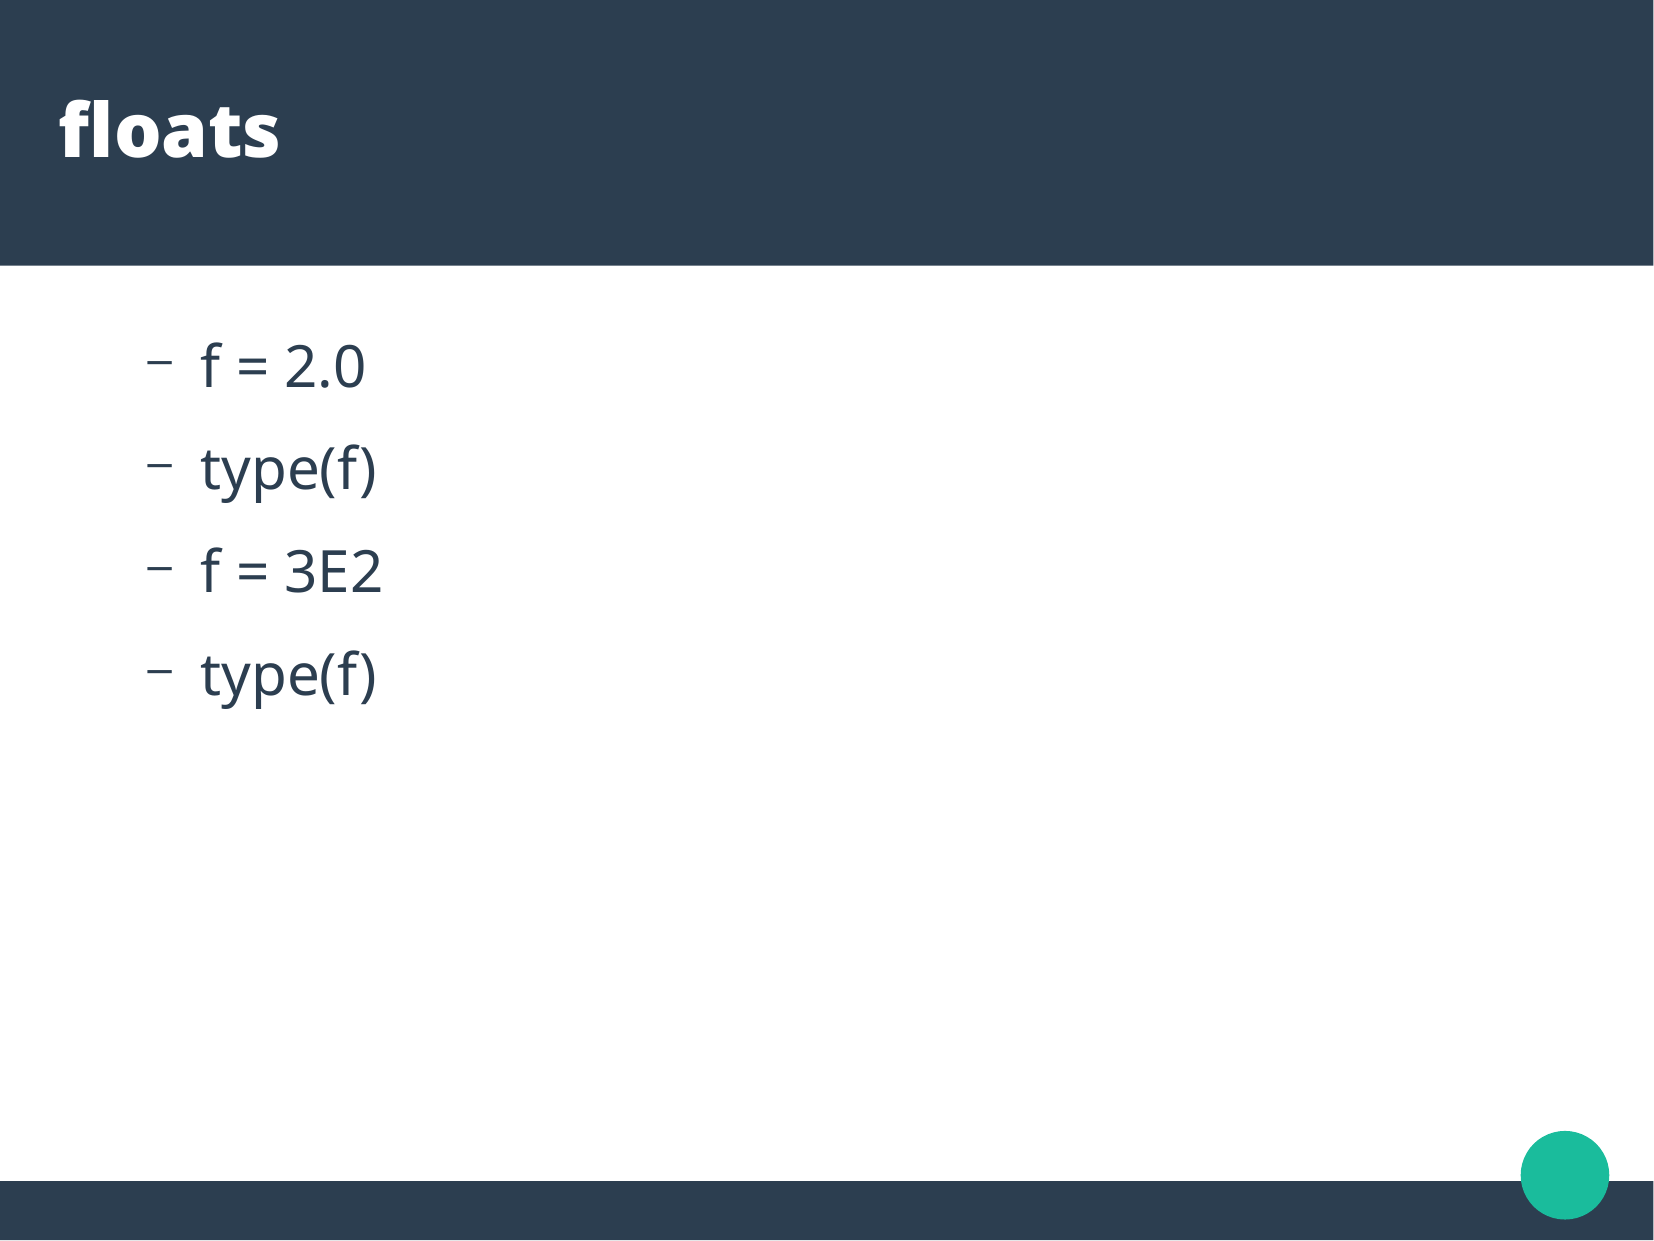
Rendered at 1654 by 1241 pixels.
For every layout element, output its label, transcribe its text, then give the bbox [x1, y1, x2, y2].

title floats [59, 49, 1595, 207]
list f = 2.0 type(f) f = 3E2 type(f) [59, 324, 1595, 1152]
